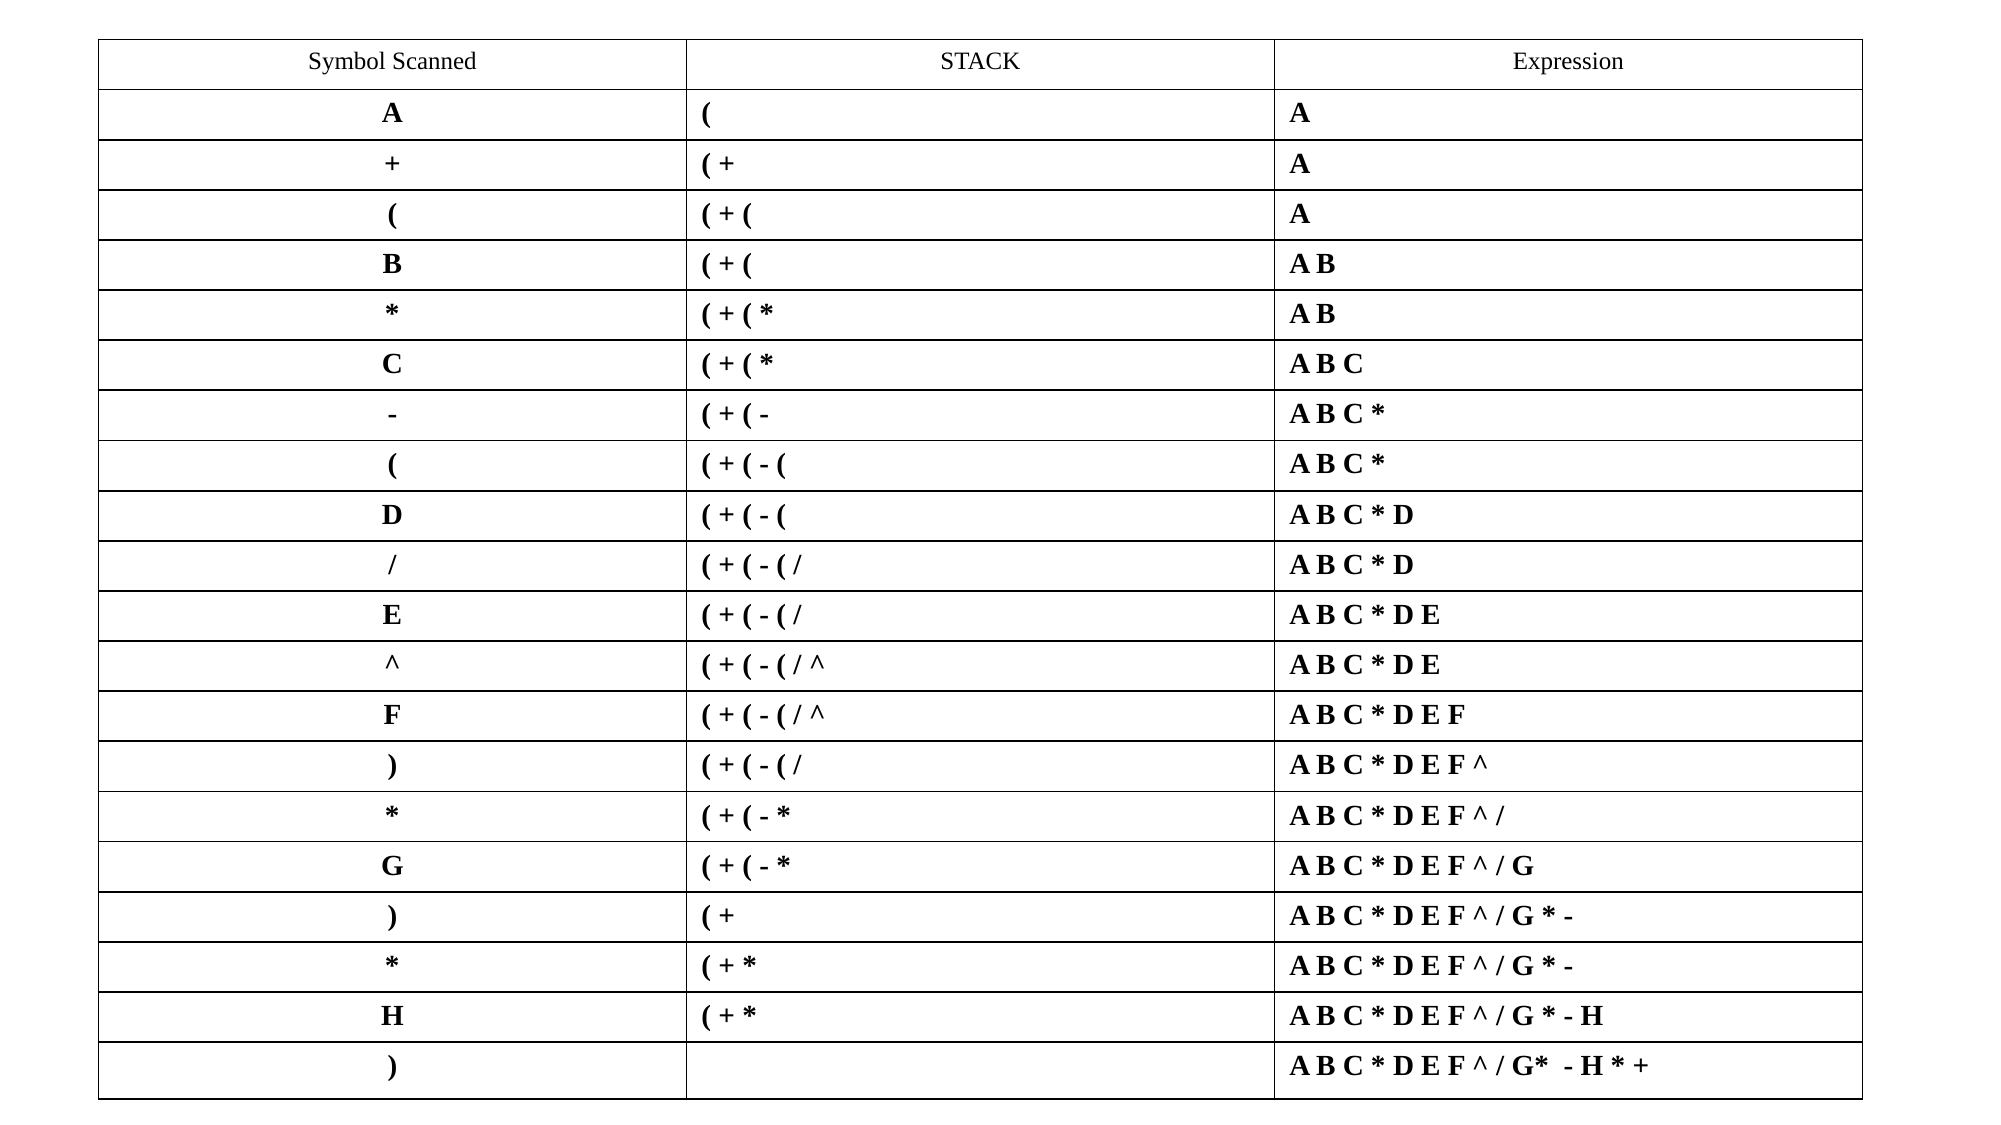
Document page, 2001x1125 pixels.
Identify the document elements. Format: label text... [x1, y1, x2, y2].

table_cell ( + ( - ( / ^ [687, 642, 1274, 690]
table_cell A [1275, 90, 1862, 139]
table_cell ( [99, 441, 686, 490]
table_cell G [99, 842, 686, 891]
table_cell A B C * D E F ^ [1275, 742, 1862, 791]
table_cell + [99, 141, 686, 189]
table_cell * [99, 291, 686, 339]
table_cell A B C * D E F [1275, 692, 1862, 740]
table_cell A [1275, 191, 1862, 239]
table_cell A B C * D E F ^ / [1275, 792, 1862, 841]
table_cell ) [99, 893, 686, 941]
table_cell ( + ( - ( / [687, 592, 1274, 640]
table_cell ( + ( - ( / [687, 742, 1274, 791]
table_cell ( + [687, 893, 1274, 941]
table_cell * [99, 943, 686, 991]
table_cell ( + ( - [687, 391, 1274, 440]
table_cell ( + ( - ( / ^ [687, 692, 1274, 740]
table_cell ( + ( - ( [687, 492, 1274, 540]
table_cell A B C * D E F ^ / G* - H * + [1275, 1043, 1862, 1098]
table_cell - [99, 391, 686, 440]
table_cell H [99, 993, 686, 1041]
table_cell ( + [687, 141, 1274, 189]
table_cell A B C * D E F ^ / G * - [1275, 893, 1862, 941]
table_cell ( + ( - * [687, 842, 1274, 891]
table_cell D [99, 492, 686, 540]
table_cell F [99, 692, 686, 740]
table_header Symbol Scanned [99, 40, 686, 89]
table_cell A B C * [1275, 441, 1862, 490]
table_cell ( + ( * [687, 291, 1274, 339]
table_cell B [99, 241, 686, 289]
table_cell ( [687, 90, 1274, 139]
table_cell A B C * D E F ^ / G [1275, 842, 1862, 891]
table_cell A B C [1275, 341, 1862, 389]
table_cell A B C * D [1275, 492, 1862, 540]
table_cell ( + * [687, 943, 1274, 991]
table_cell ( + ( - ( / [687, 542, 1274, 590]
table_cell ( [99, 191, 686, 239]
table_cell [687, 1043, 1274, 1098]
table_cell C [99, 341, 686, 389]
table_header Expression [1275, 40, 1862, 89]
table_cell A [1275, 141, 1862, 189]
table_cell A [99, 90, 686, 139]
table_cell ( + ( - ( [687, 441, 1274, 490]
table_cell A B C * D E [1275, 592, 1862, 640]
table_cell A B [1275, 241, 1862, 289]
table_cell A B C * D [1275, 542, 1862, 590]
table_cell / [99, 542, 686, 590]
table_cell ^ [99, 642, 686, 690]
table_cell A B C * D E [1275, 642, 1862, 690]
table_cell A B C * D E F ^ / G * - H [1275, 993, 1862, 1041]
table_cell ( + ( [687, 191, 1274, 239]
table_cell ( + * [687, 993, 1274, 1041]
table_cell ( + ( [687, 241, 1274, 289]
table_cell ) [99, 1043, 686, 1098]
table_header STACK [687, 40, 1274, 89]
table_cell A B C * D E F ^ / G * - [1275, 943, 1862, 991]
table_cell * [99, 792, 686, 841]
table_cell ( + ( - * [687, 792, 1274, 841]
table_cell ) [99, 742, 686, 791]
table_cell E [99, 592, 686, 640]
table_cell ( + ( * [687, 341, 1274, 389]
table_cell A B C * [1275, 391, 1862, 440]
table_cell A B [1275, 291, 1862, 339]
